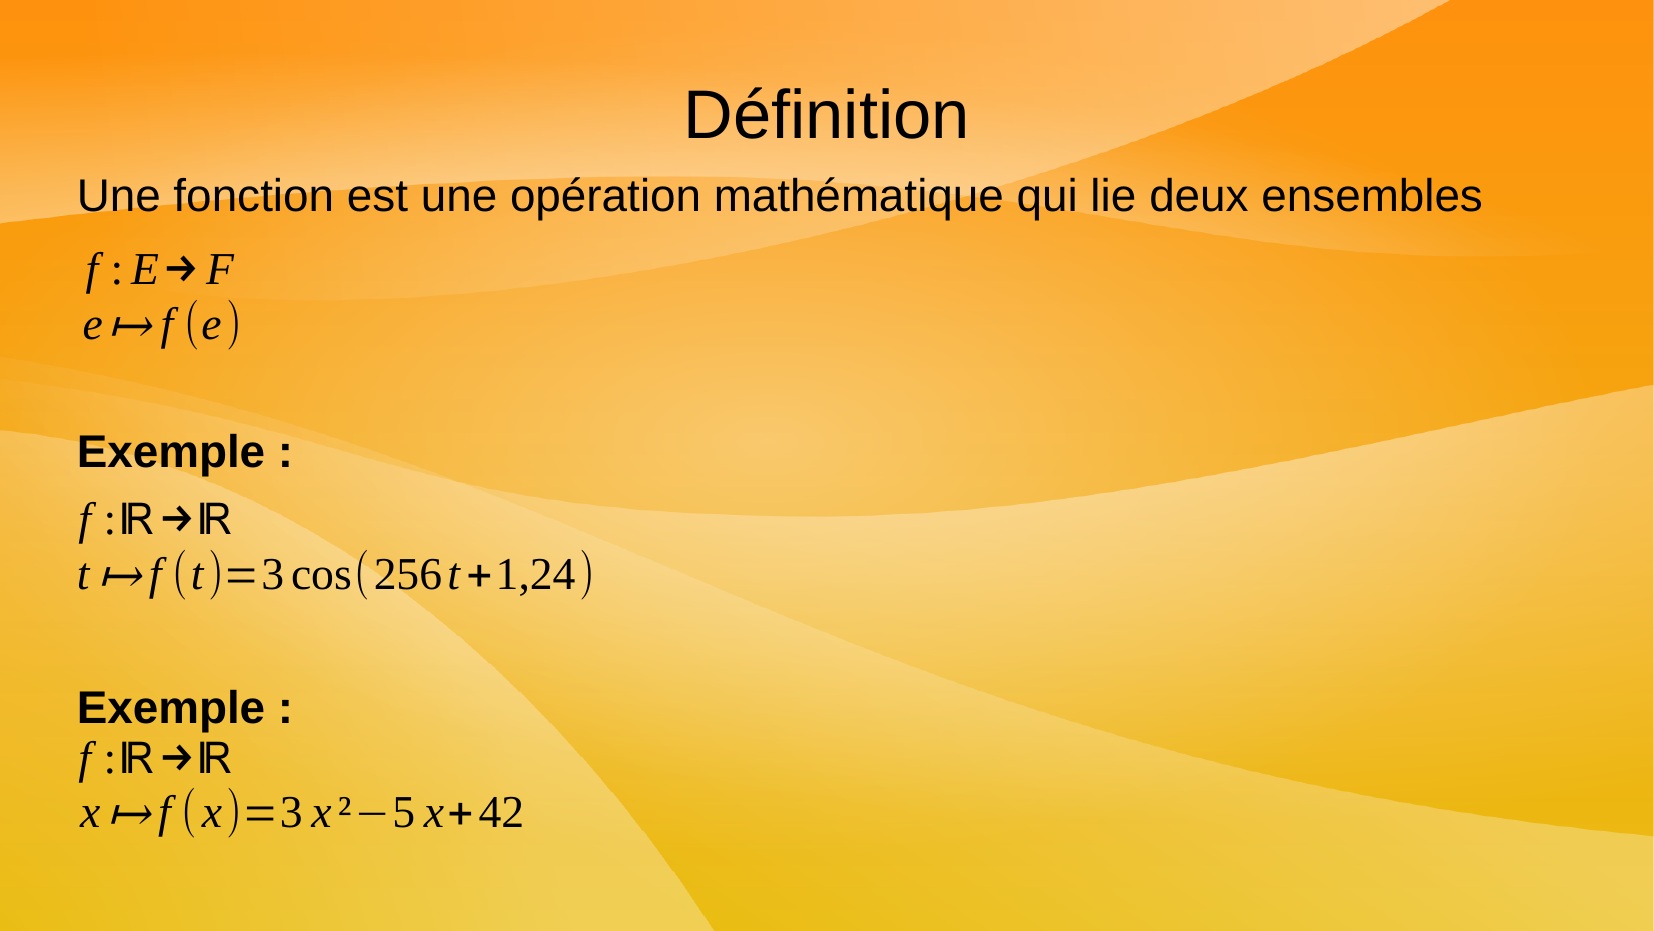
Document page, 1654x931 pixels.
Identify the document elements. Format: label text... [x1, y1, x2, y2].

picture [0, 0, 1654, 931]
chart [76, 732, 525, 841]
subtitle Une fonction est une opération mathématique qui lie deux ensembles Exemple : Exemple : [76, 169, 1565, 918]
chart [76, 494, 595, 603]
title Définition [82, 37, 1571, 193]
chart [80, 244, 242, 353]
